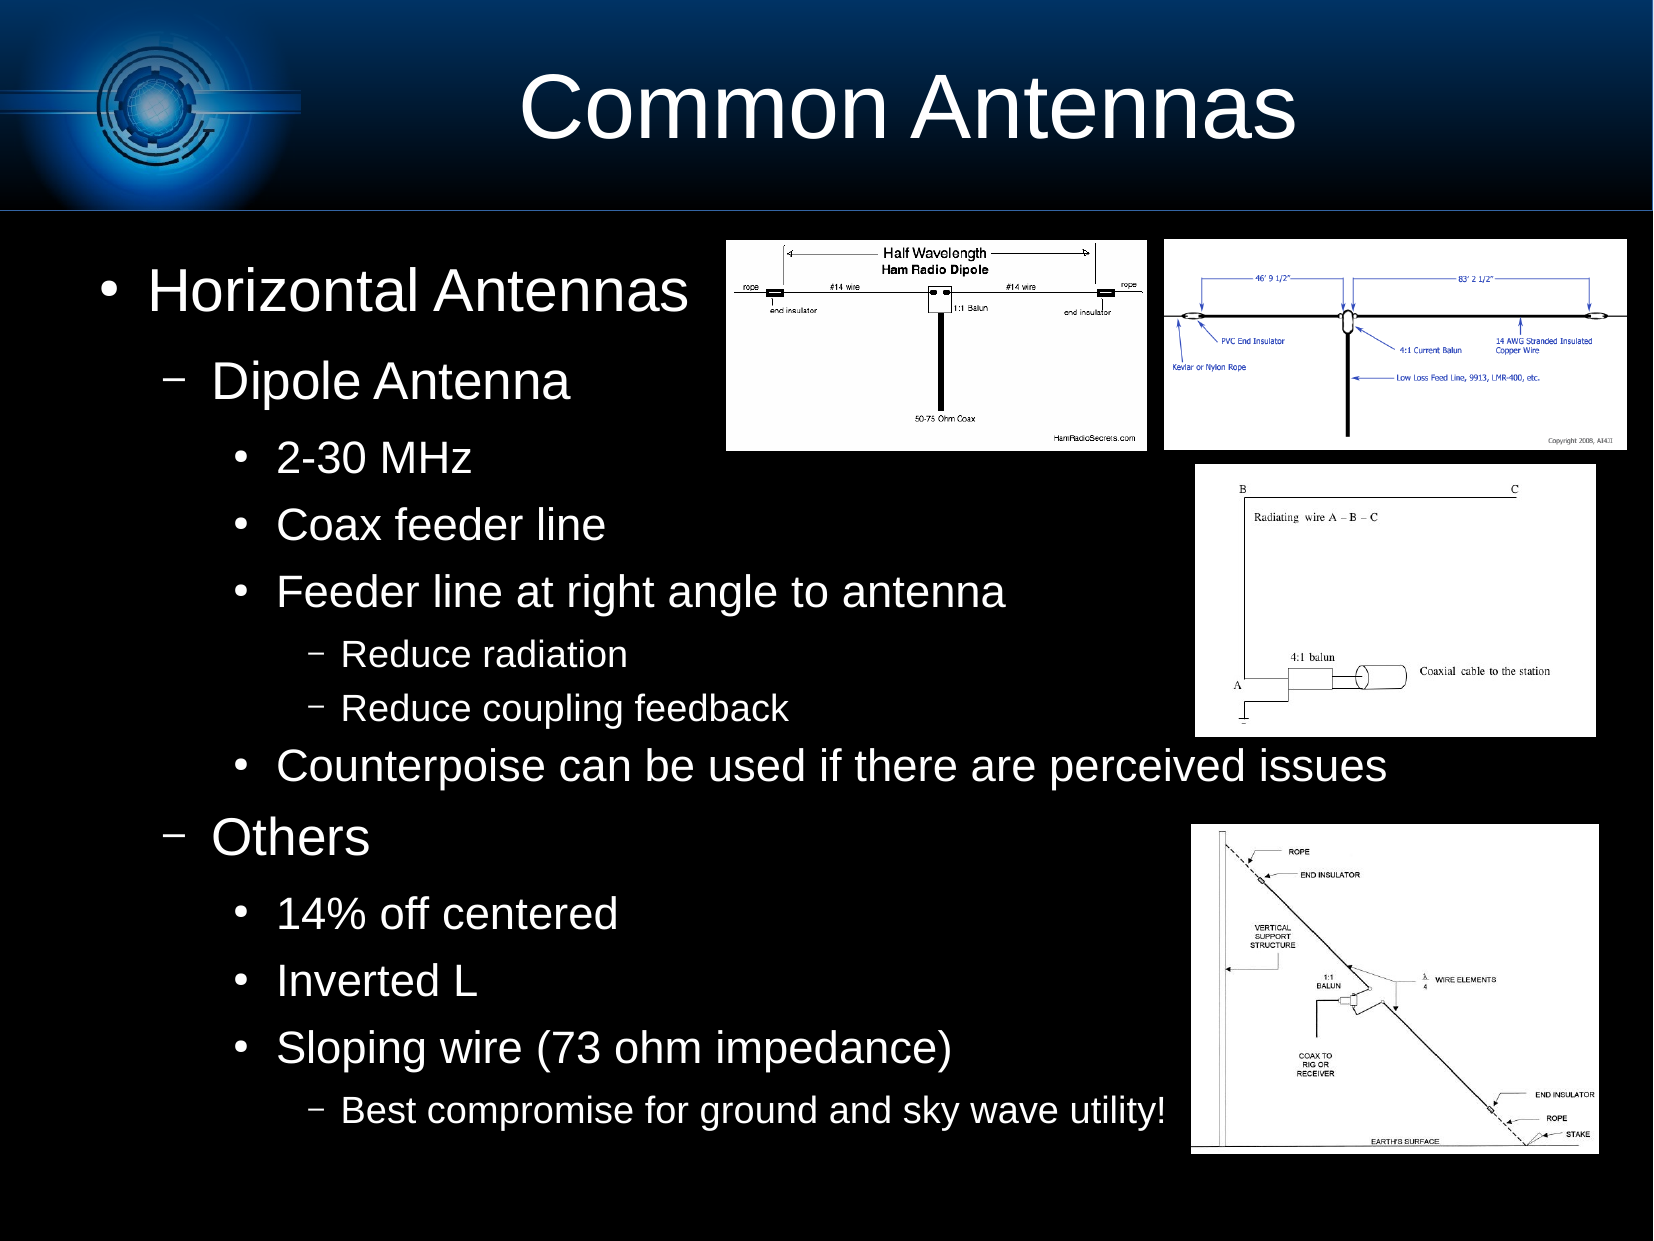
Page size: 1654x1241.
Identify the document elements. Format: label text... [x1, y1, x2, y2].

list Horizontal Antennas Dipole Antenna 2-30 MHz Coax feeder line Feeder line at right angle to antenna Reduce radiation Reduce coupling feedback Counterpoise can be used if there are perceived issues Others 14% off centered Inverted L Sloping wire (73 ohm impedance) Best compromise for ground and sky wave utility! [82, 256, 1571, 1141]
picture [1195, 464, 1596, 737]
picture [1164, 239, 1627, 450]
title Common Antennas [165, 2, 1653, 211]
picture [0, 87, 165, 210]
picture [726, 240, 1147, 451]
picture [1191, 824, 1599, 1154]
